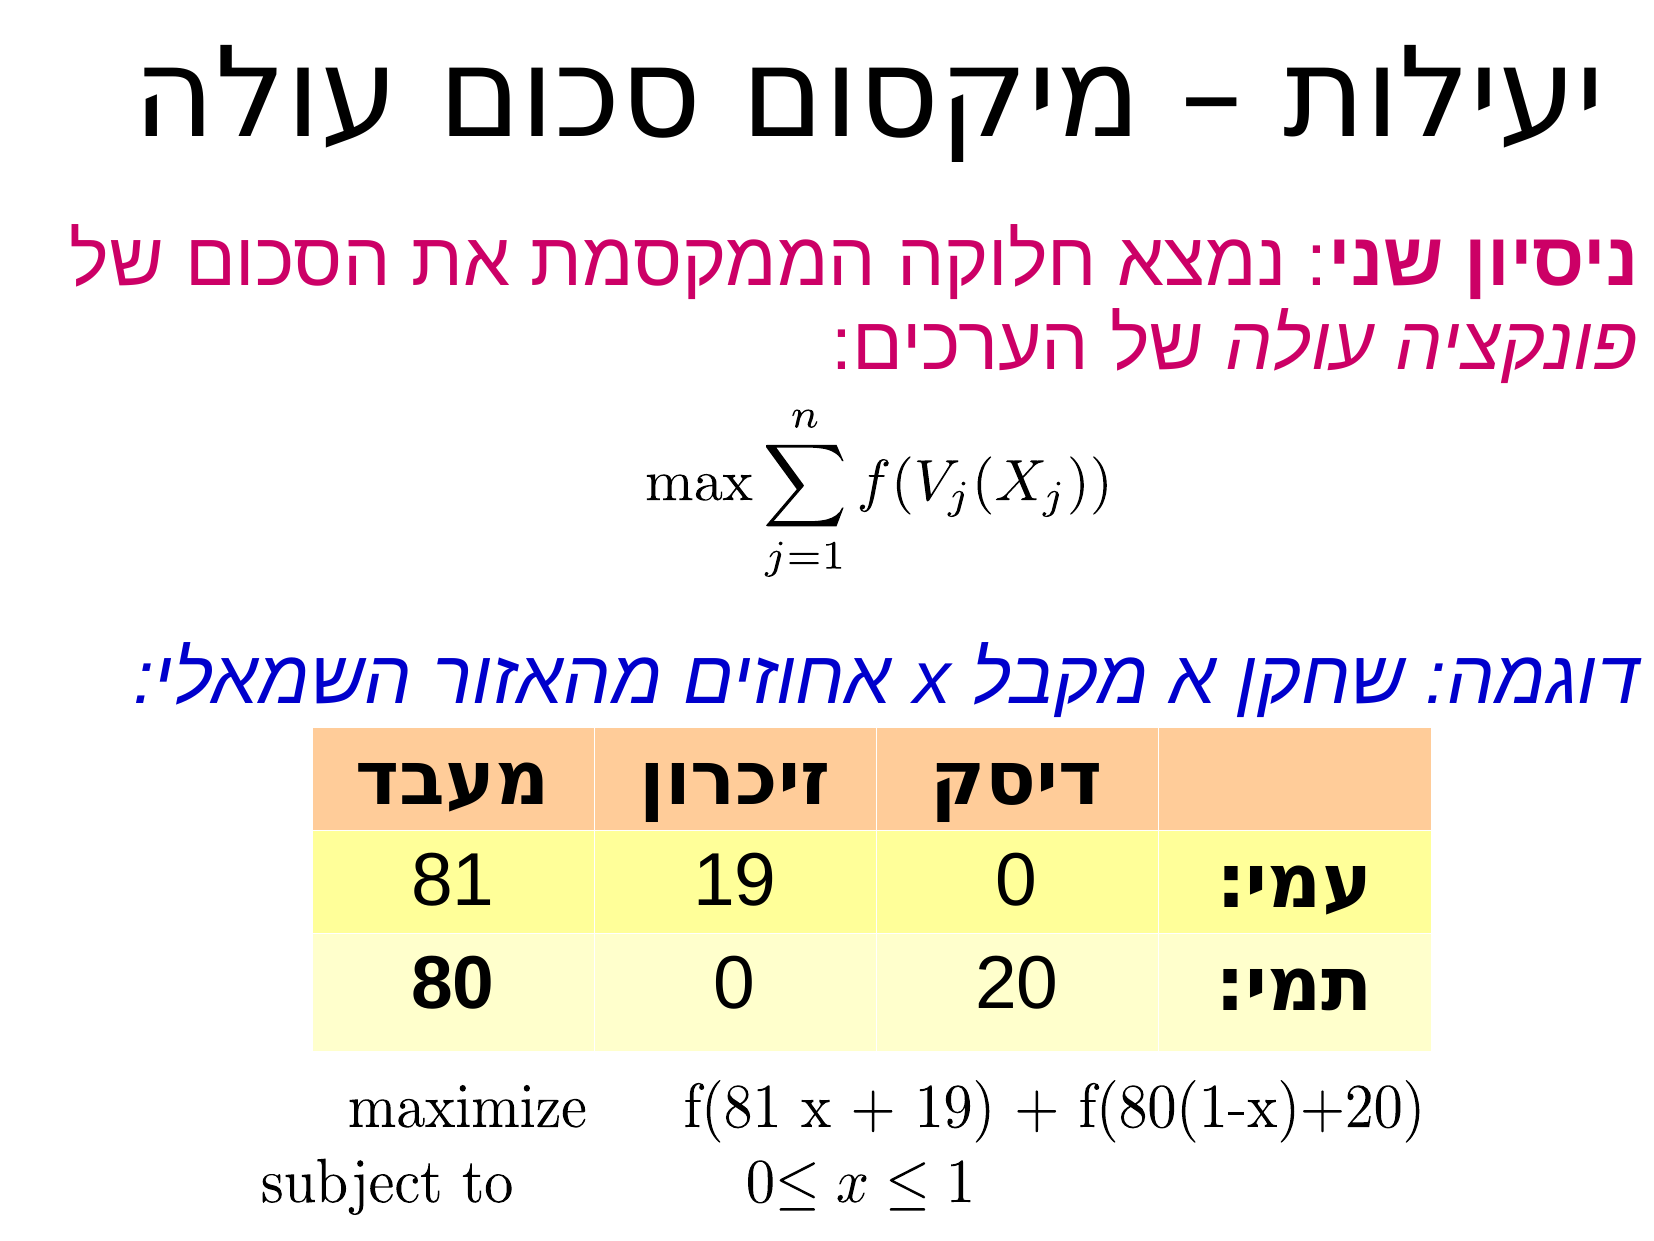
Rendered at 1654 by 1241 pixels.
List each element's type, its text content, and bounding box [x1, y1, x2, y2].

table_cell 20 [877, 934, 1158, 1051]
title יעילות – מיקסום סכום עולה [30, 7, 1654, 166]
table_cell תמי: [1159, 934, 1431, 1051]
table_cell 19 [595, 831, 876, 933]
table_cell 80 [313, 934, 594, 1051]
text_box [260, 1080, 1426, 1216]
table_header זיכרון [595, 728, 876, 830]
text_box דוגמה: שחקן א מקבל x אחוזים מהאזור השמאלי: [0, 628, 1654, 766]
table_header [1159, 728, 1431, 830]
table_cell עמי: [1159, 831, 1431, 933]
table_header דיסק [877, 728, 1158, 830]
table_cell 0 [595, 934, 876, 1051]
table_header מעבד [313, 728, 594, 830]
text_box [645, 409, 1113, 577]
text_box ניסיון שני: נמצא חלוקה הממקסמת את הסכום של פונקציה עולה של הערכים: [0, 210, 1654, 409]
table_cell 81 [313, 831, 594, 933]
table_cell 0 [877, 831, 1158, 933]
